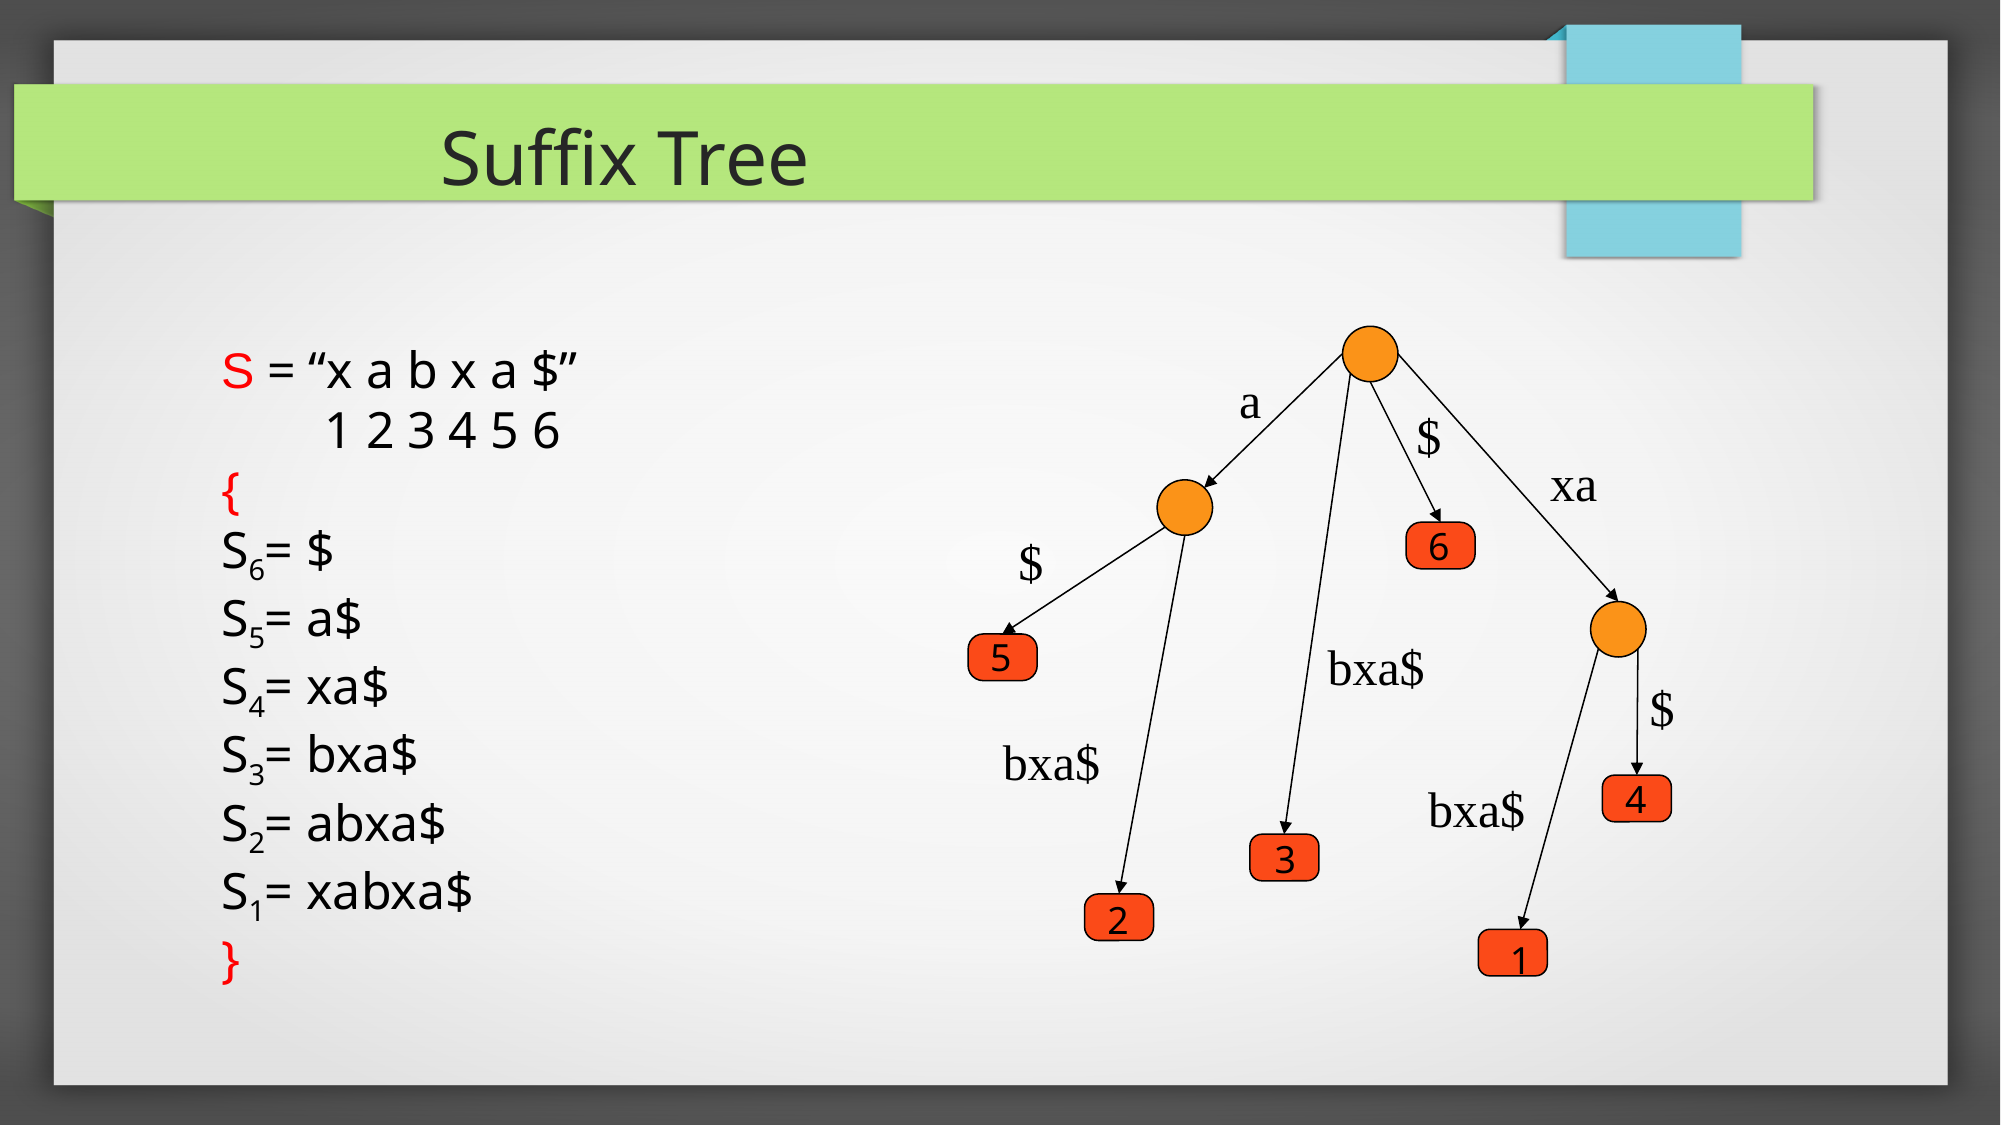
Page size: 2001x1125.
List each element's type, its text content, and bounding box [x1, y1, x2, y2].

picture [0, 0, 2001, 1125]
text_box bxa$ [988, 722, 1142, 798]
text_box 6 [1413, 515, 1465, 576]
text_box [1084, 895, 1092, 939]
text_box $ [1634, 668, 1694, 744]
text_box bxa$ [1312, 628, 1449, 704]
text_box [1342, 326, 1398, 382]
text_box [1465, 523, 1476, 568]
text_box bxa$ [1413, 770, 1551, 846]
text_box $ [1401, 397, 1461, 472]
text_box [1590, 601, 1647, 657]
text_box [1478, 929, 1494, 976]
text_box bxa$ [1138, 778, 1142, 798]
title Suffix Tree [425, 102, 1888, 313]
text_box [1662, 775, 1672, 822]
text_box xa [1535, 511, 1543, 520]
text_box [1144, 894, 1154, 940]
text_box xa [1535, 444, 1615, 520]
text_box 1 [1494, 929, 1547, 990]
text_box S = “x a b x a $” 1 2 3 4 5 6 { S6= $ S5= a$ S4= xa$ S3= bxa$ S2= abxa$ S1= xabxa$ } [206, 330, 593, 996]
text_box $ [1401, 447, 1414, 472]
text_box [1312, 835, 1319, 880]
text_box $ [1003, 522, 1063, 598]
text_box [1406, 524, 1413, 567]
text_box 5 [975, 626, 1027, 687]
text_box 2 [1092, 889, 1144, 950]
text_box a [1259, 425, 1272, 437]
text_box [1157, 479, 1213, 536]
text_box [968, 636, 975, 679]
text_box a [1224, 361, 1272, 437]
text_box 3 [1259, 828, 1312, 889]
text_box [1249, 834, 1259, 881]
text_box 4 [1610, 768, 1662, 829]
text_box [1602, 776, 1610, 821]
text_box [1027, 634, 1038, 680]
